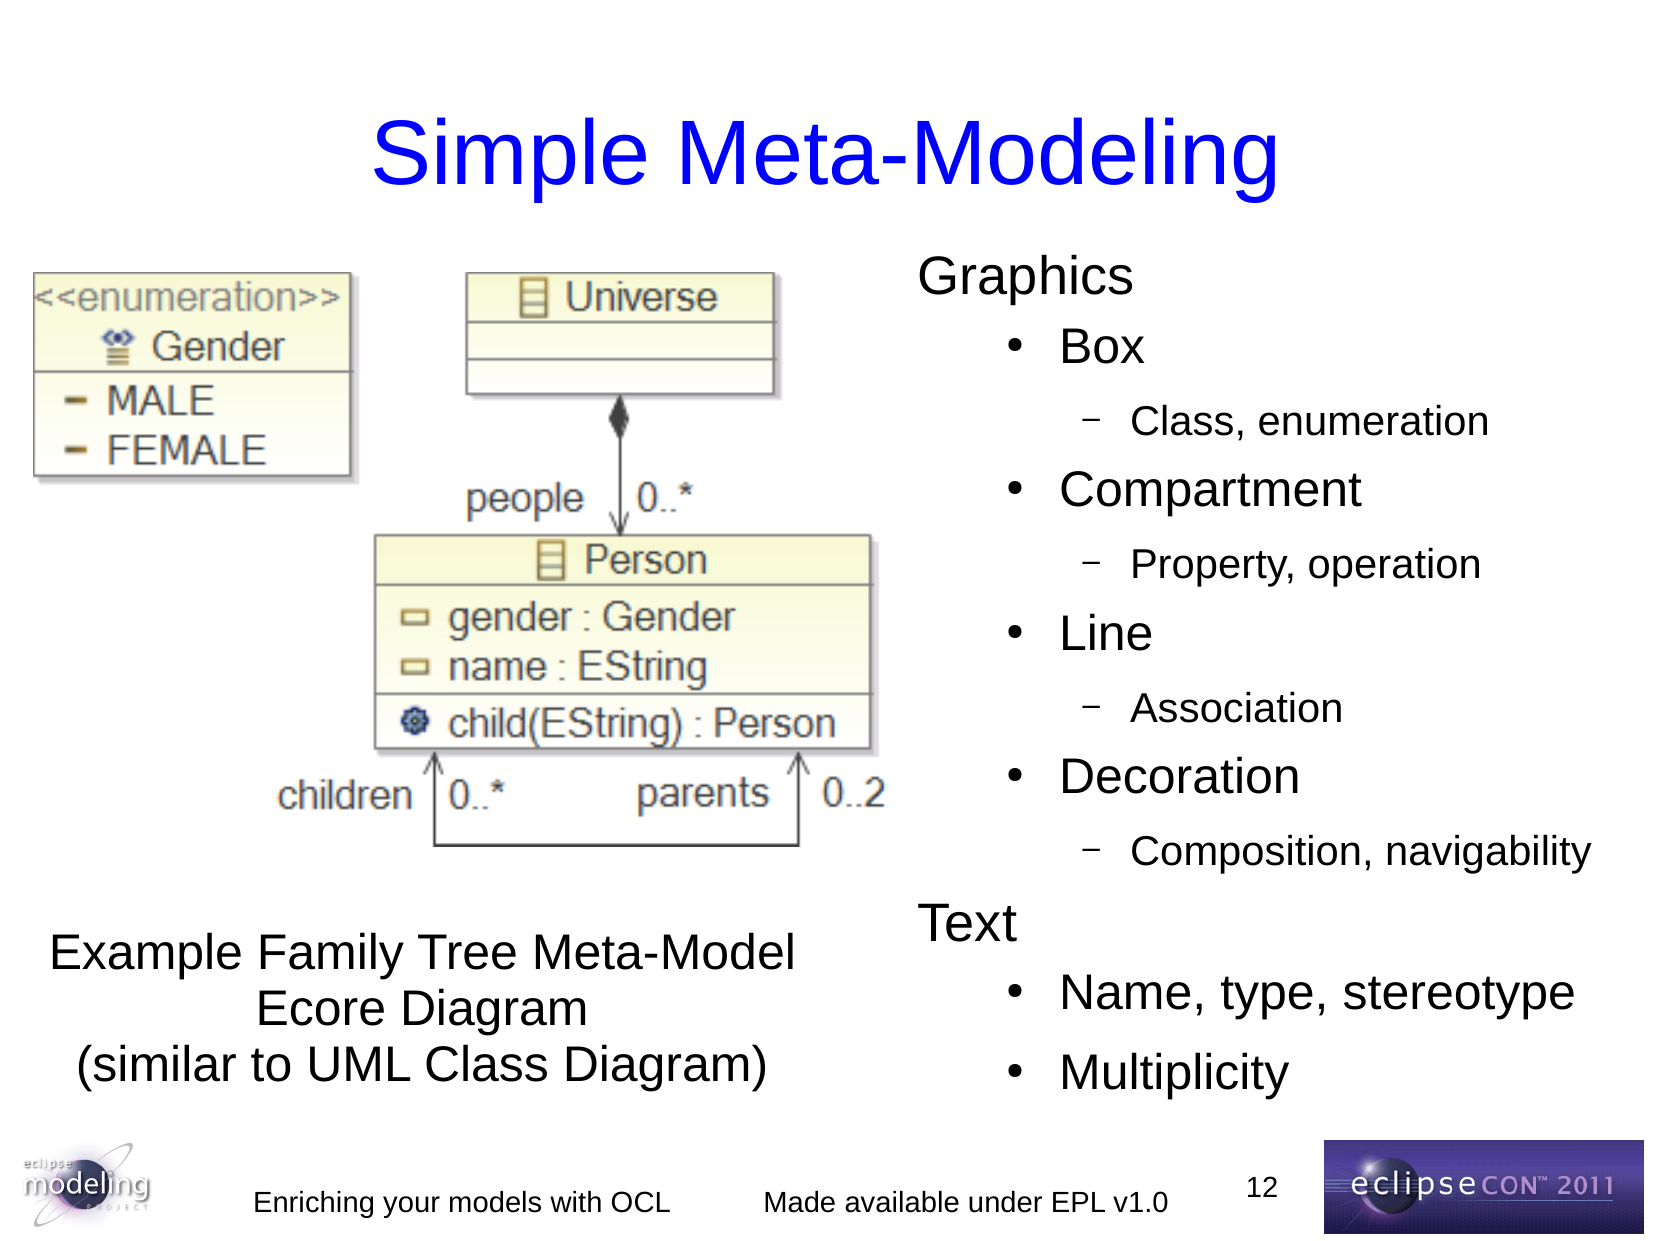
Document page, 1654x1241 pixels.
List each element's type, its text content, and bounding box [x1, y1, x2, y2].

title Simple Meta-Modeling [82, 49, 1571, 257]
list Graphics Box Class, enumeration Compartment Property, operation Line Association Decoration Composition, navigability Text Name, type, stereotype Multiplicity [917, 245, 1601, 1191]
text_box Example Family Tree Meta-Model Ecore Diagram (similar to UML Class Diagram) [26, 917, 818, 1100]
picture [33, 272, 887, 847]
picture [1324, 1140, 1644, 1234]
picture [9, 1136, 156, 1235]
